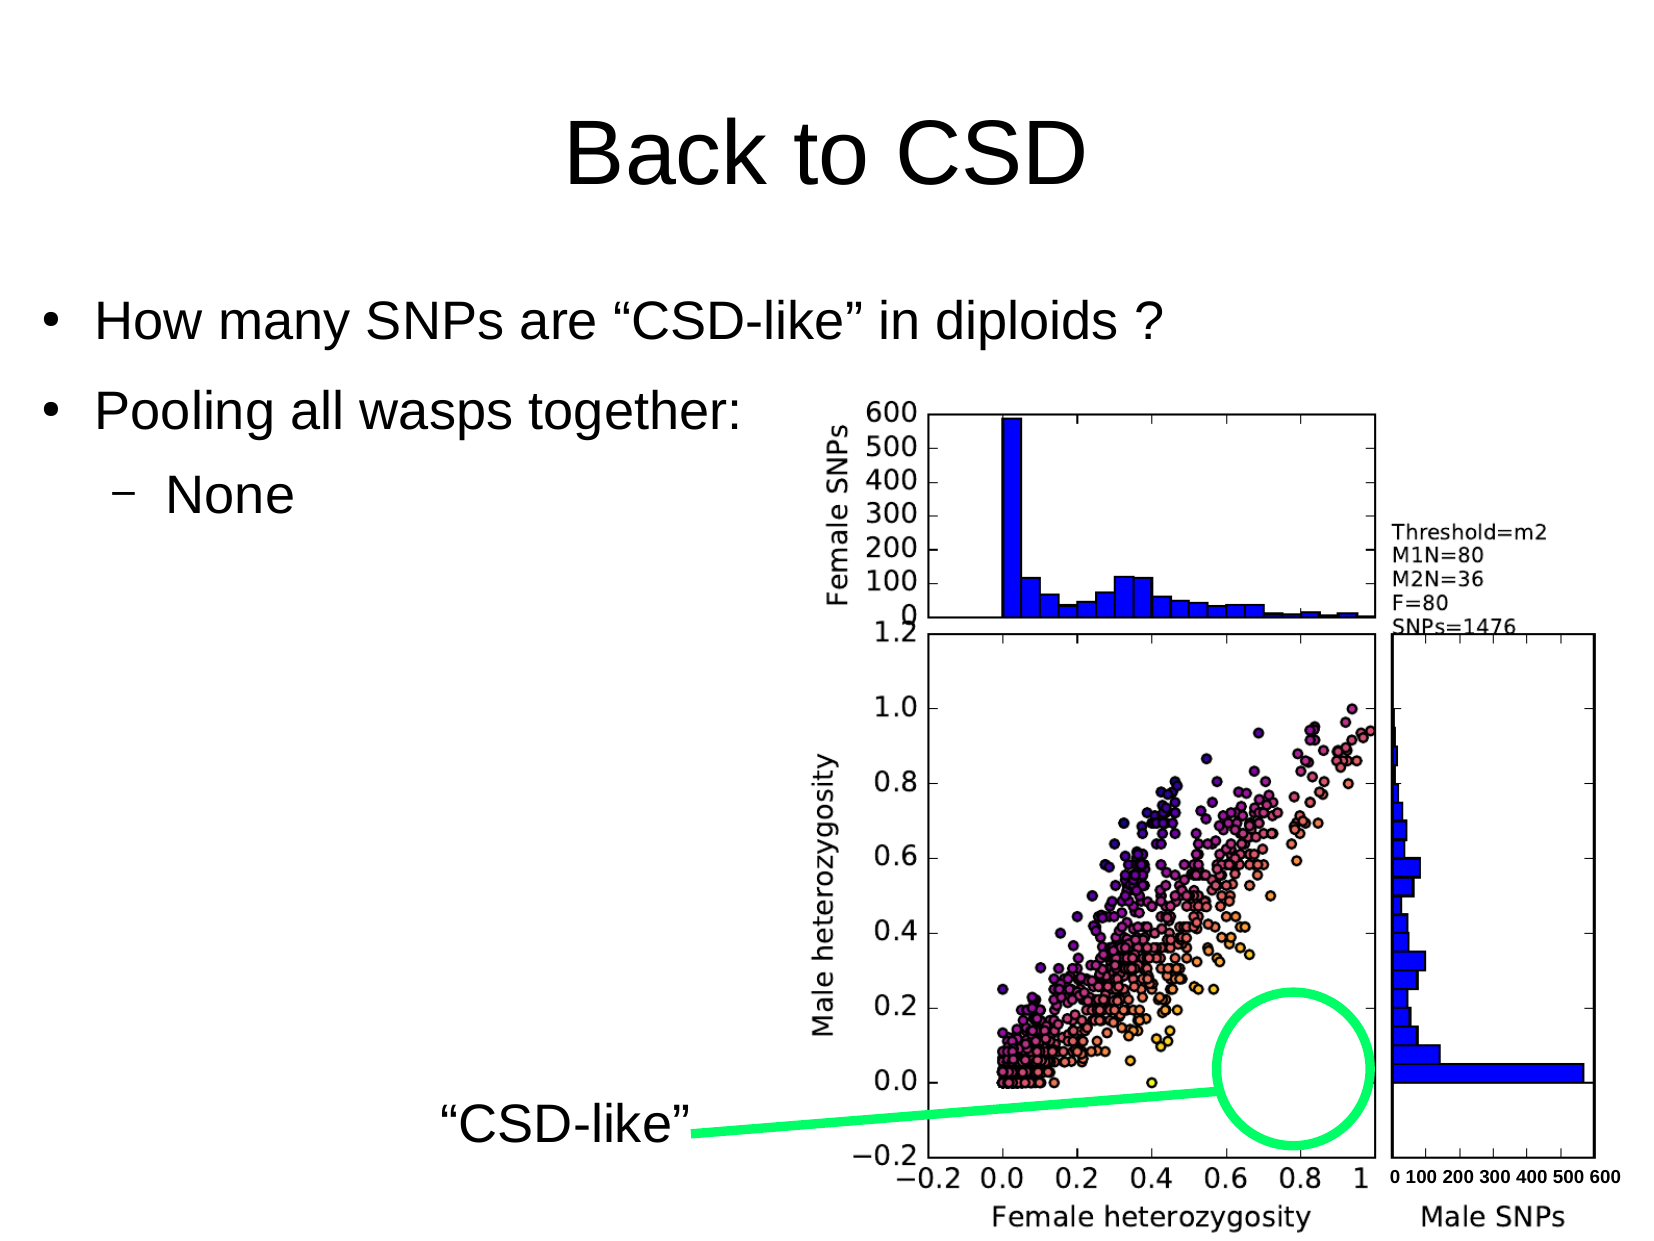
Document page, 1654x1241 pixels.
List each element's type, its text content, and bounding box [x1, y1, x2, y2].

picture [1222, 997, 1365, 1141]
text_box “CSD-like” [440, 1093, 792, 1170]
list How many SNPs are “CSD-like” in diploids ? Pooling all wasps together: None [23, 290, 1512, 1010]
text_box 0 100 200 300 400 500 600 [1370, 1159, 1654, 1196]
title Back to CSD [82, 49, 1571, 257]
picture [791, 377, 1624, 1241]
